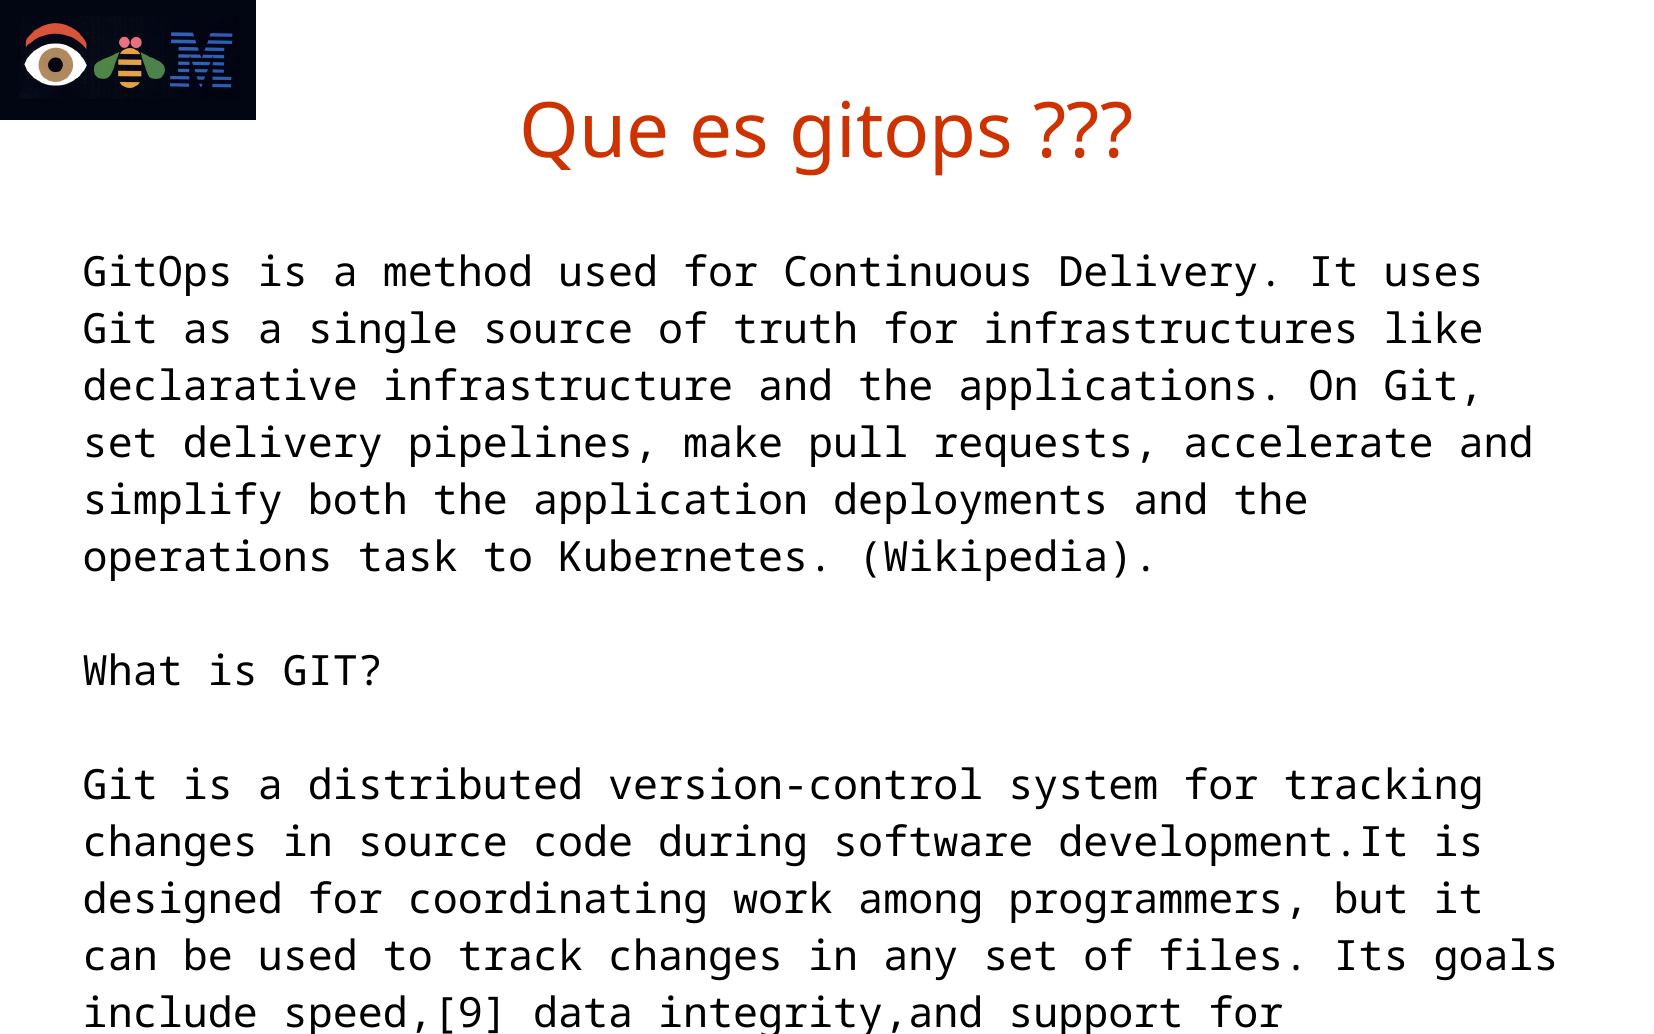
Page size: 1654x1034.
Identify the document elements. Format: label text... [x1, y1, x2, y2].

subtitle GitOps is a method used for Continuous Delivery. It uses Git as a single source of truth for infrastructures like declarative infrastructure and the applications. On Git, set delivery pipelines, make pull requests, accelerate and simplify both the application deployments and the operations task to Kubernetes. (Wikipedia). What is GIT? Git is a distributed version-control system for tracking changes in source code during software development.It is designed for coordinating work among programmers, but it can be used to track changes in any set of files. Its goals include speed,[9] data integrity,and support for distributed, non-linear workflows. (Wikipedia). [82, 241, 1571, 865]
picture [0, 0, 256, 120]
title Que es gitops ??? [82, 41, 1571, 214]
